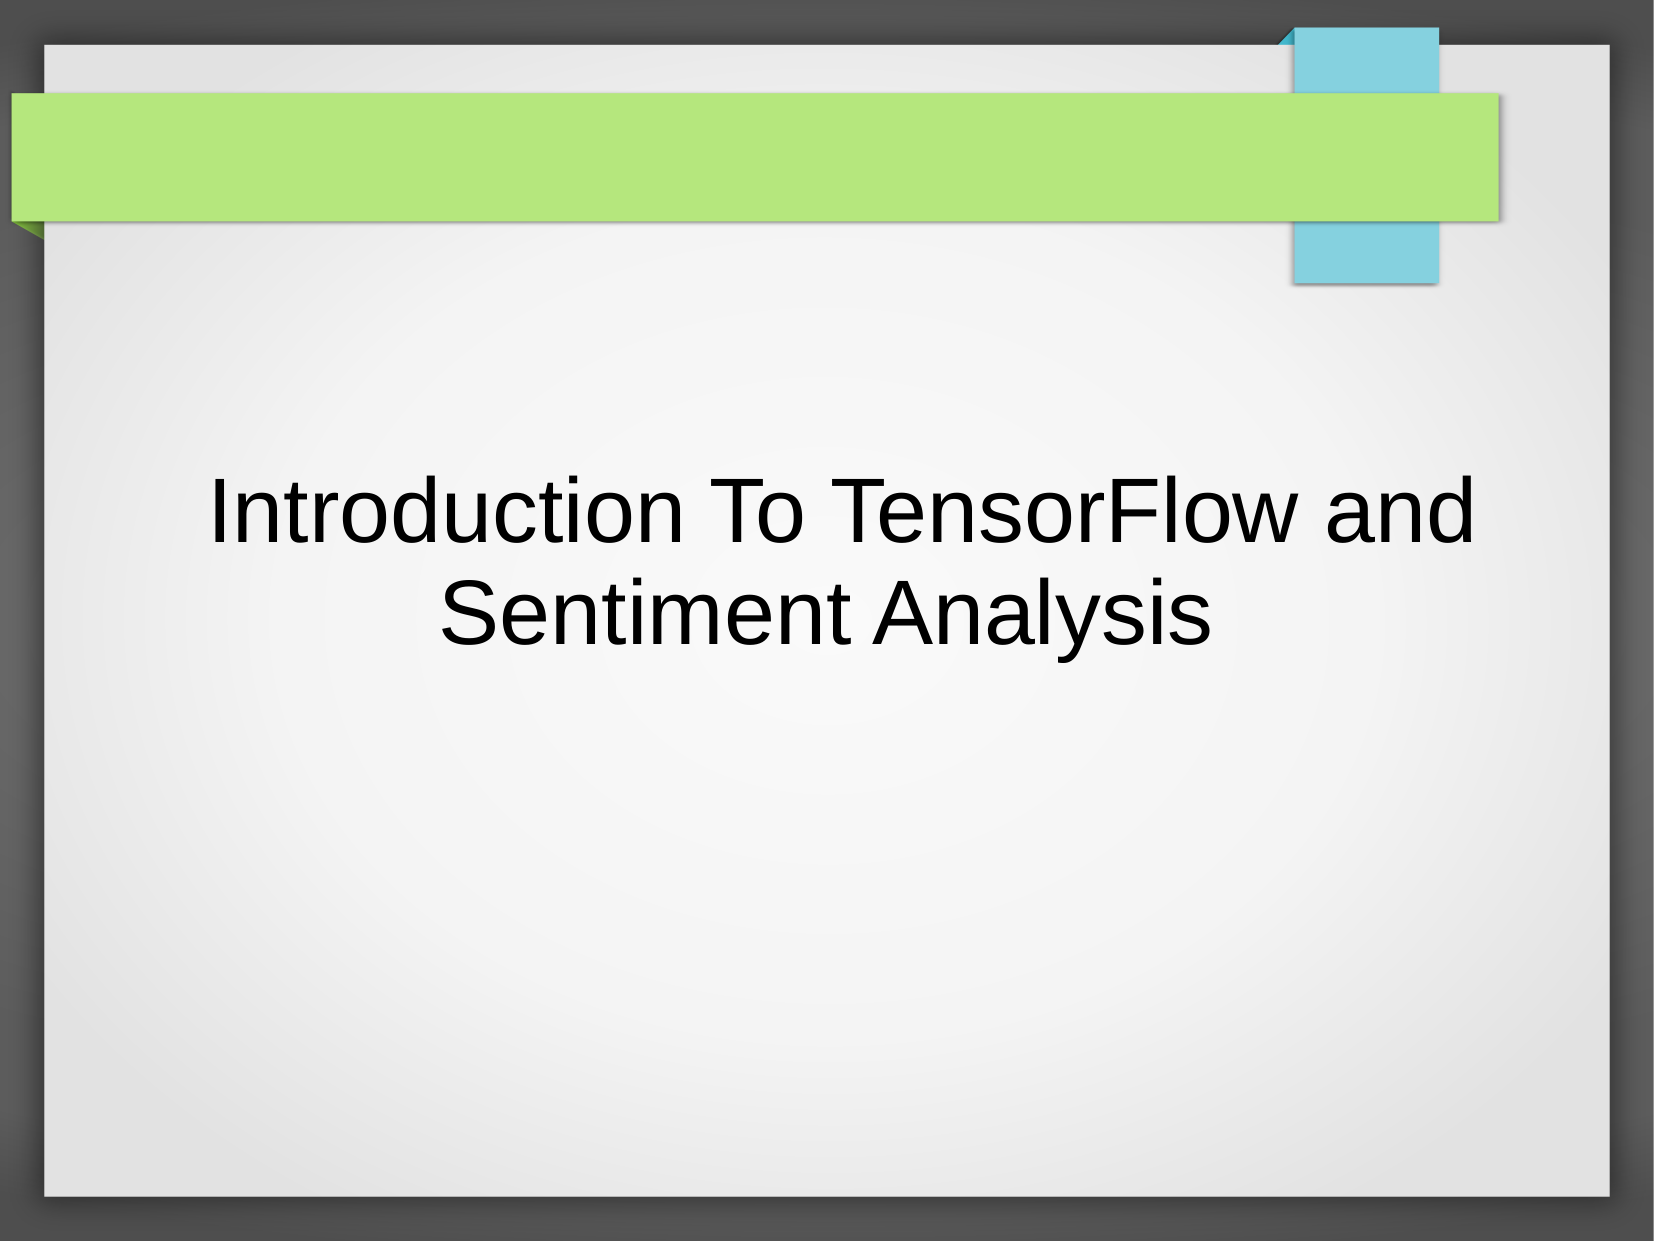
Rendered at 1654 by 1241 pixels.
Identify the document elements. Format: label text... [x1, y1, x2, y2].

subtitle Introduction To TensorFlow and Sentiment Analysis [82, 94, 1571, 1216]
picture [0, 0, 1654, 1241]
